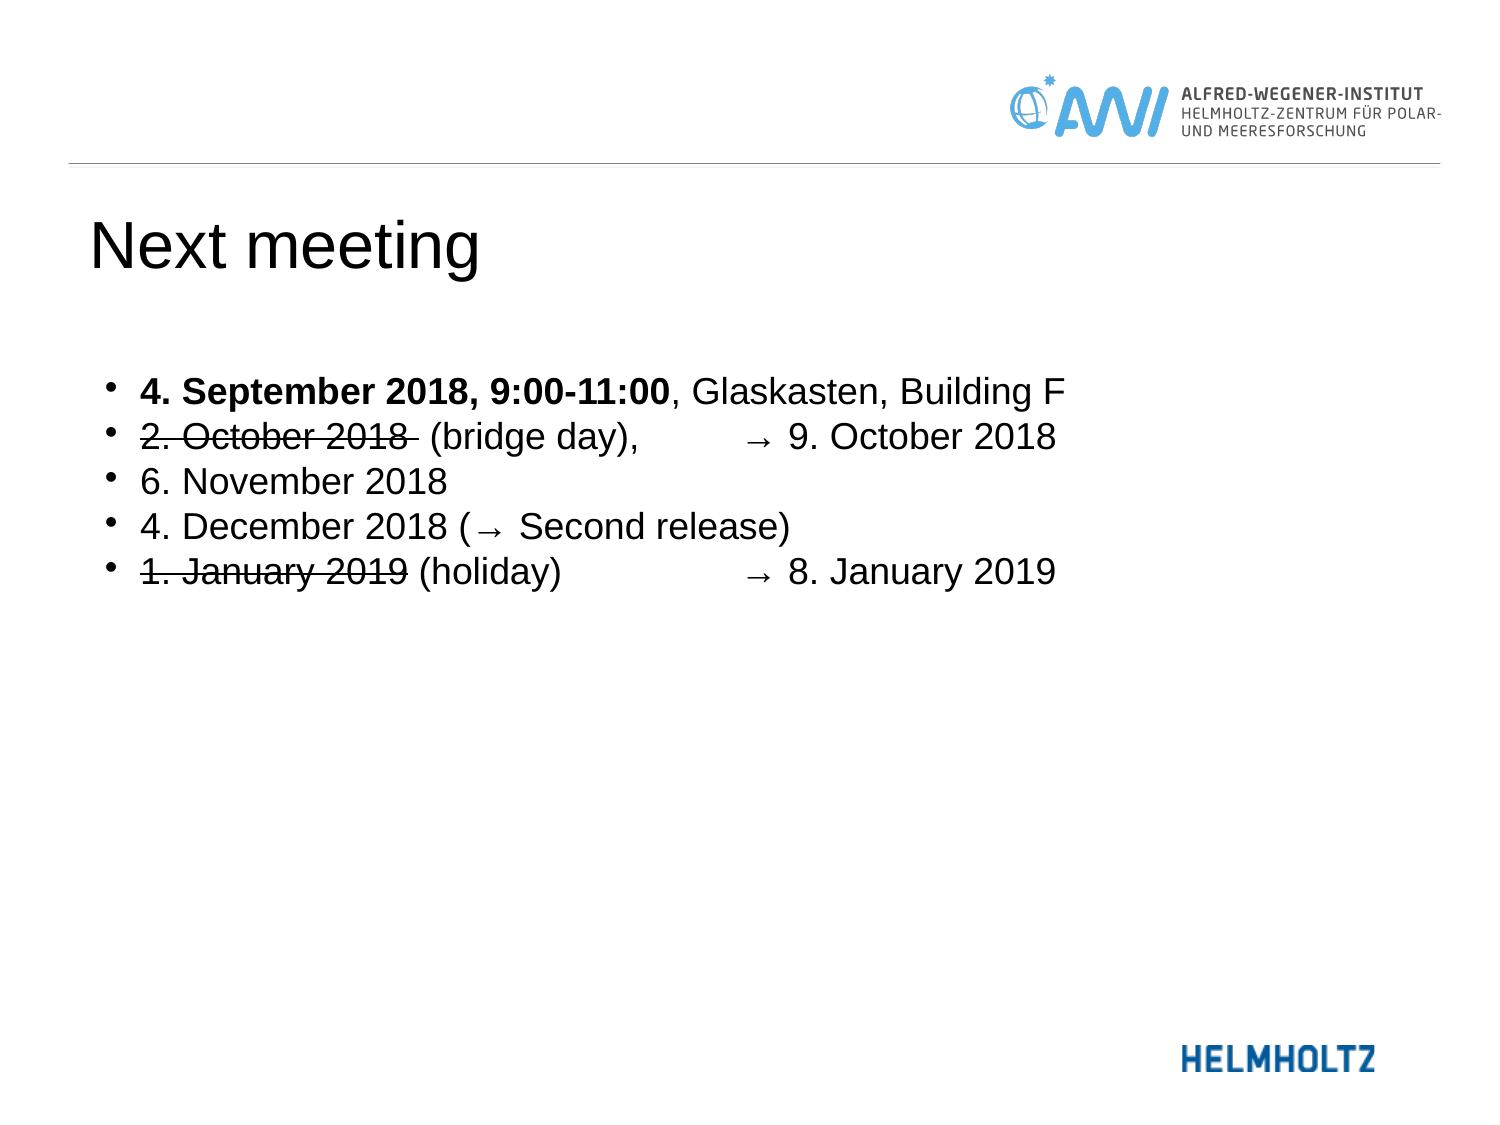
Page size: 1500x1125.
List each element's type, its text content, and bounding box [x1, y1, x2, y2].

text_box 4. September 2018, 9:00-11:00, Glaskasten, Building F 2. October 2018 (bridge day), → 9. October 2018 6. November 2018 4. December 2018 (→ Second release) 1. January 2019 (holiday) → 8. January 2019 [89, 359, 1275, 585]
picture [1010, 74, 1441, 137]
text_box Next meeting [75, 195, 1440, 284]
